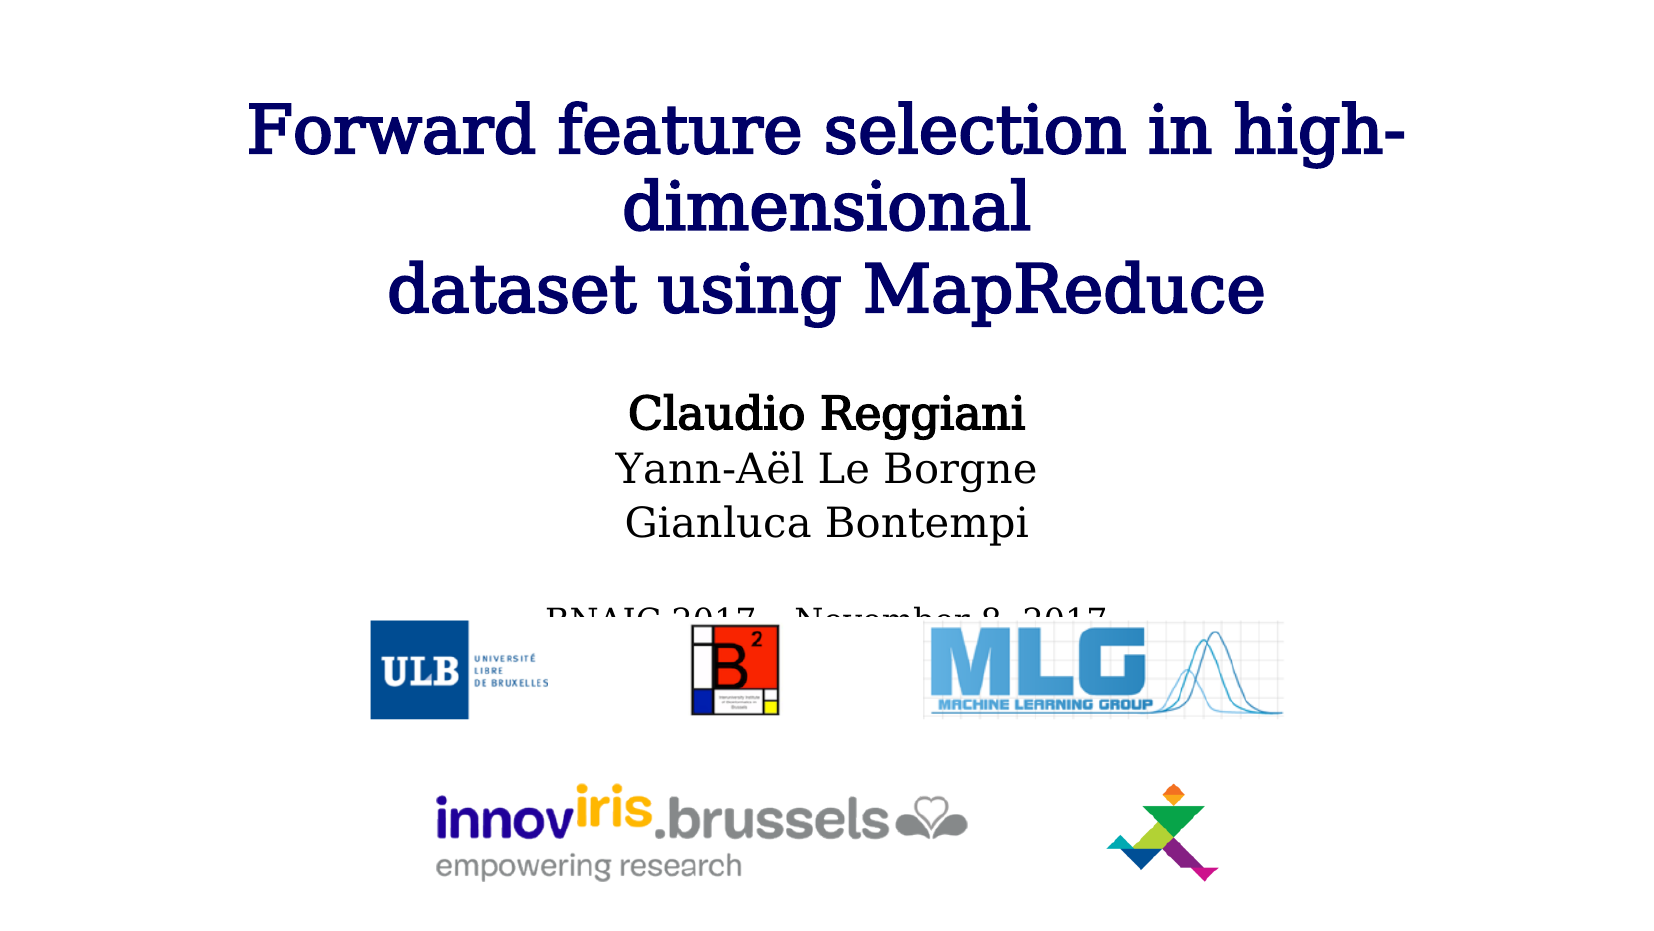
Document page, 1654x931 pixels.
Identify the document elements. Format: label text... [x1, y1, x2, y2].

subtitle Forward feature selection in high-dimensional dataset using MapReduce Claudio Reggiani Yann-Aël Le Borgne Gianluca Bontempi BNAIC 2017 – November 8, 2017 [82, 90, 1571, 654]
picture [367, 617, 1285, 885]
